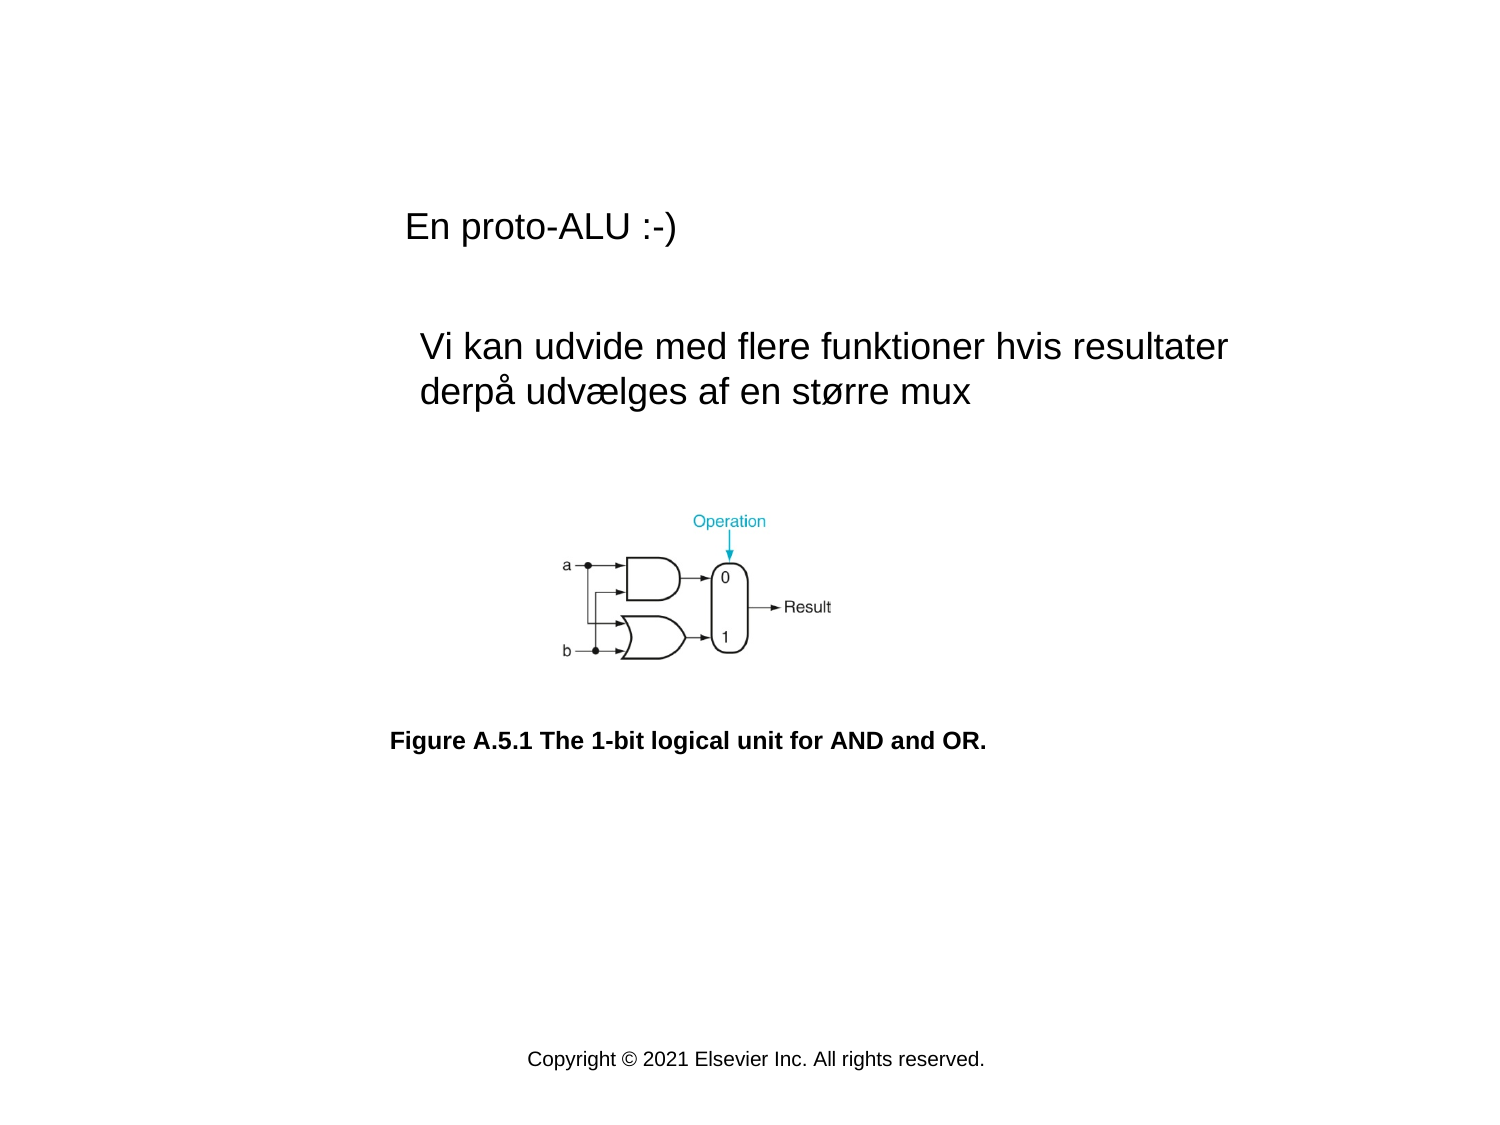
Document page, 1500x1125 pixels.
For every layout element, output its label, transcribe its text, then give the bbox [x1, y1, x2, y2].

text_box Vi kan udvide med flere funktioner hvis resultater derpå udvælges af en større mux [405, 314, 1244, 420]
text_box En proto-ALU :-) [390, 195, 693, 255]
text_box Copyright © 2021 Elsevier Inc. All rights reserved. [512, 1037, 1001, 1078]
picture [562, 512, 831, 660]
text_box Figure A.5.1 The 1-bit logical unit for AND and OR. [375, 717, 1500, 763]
